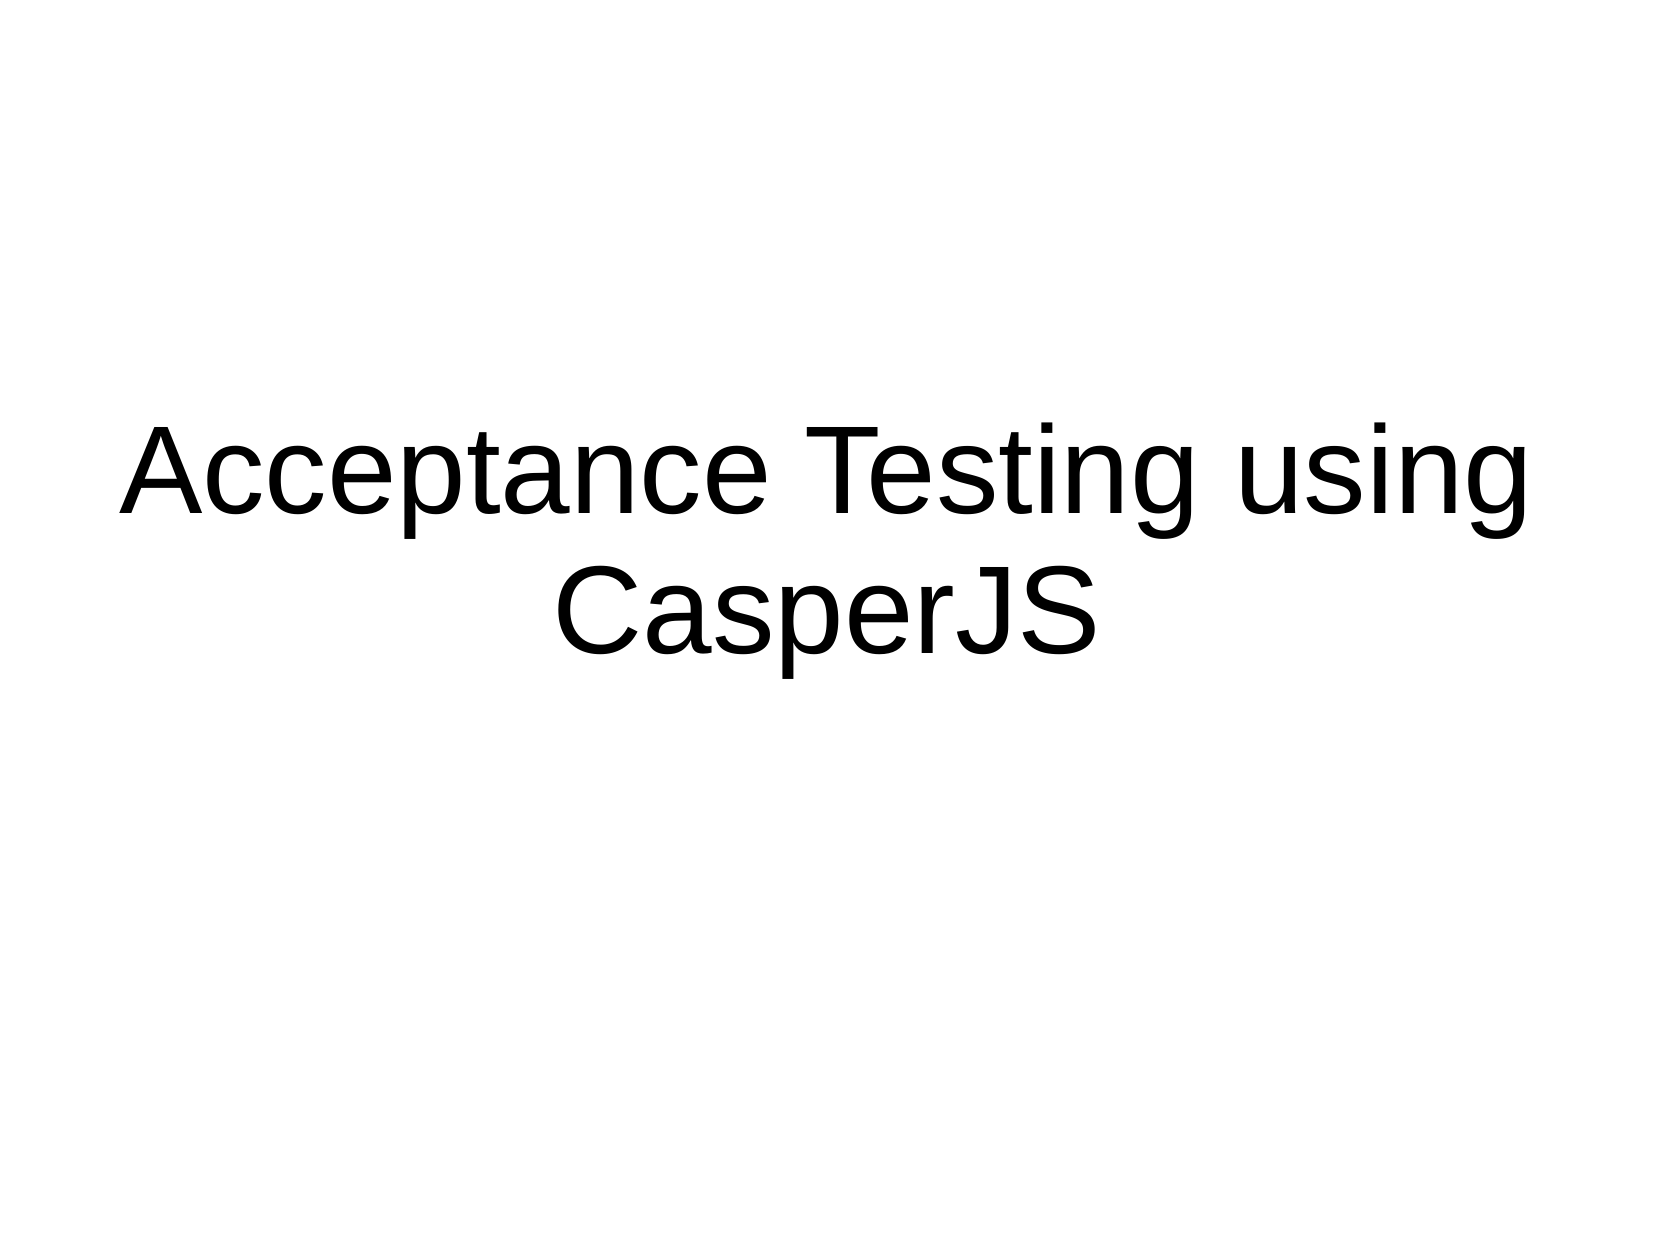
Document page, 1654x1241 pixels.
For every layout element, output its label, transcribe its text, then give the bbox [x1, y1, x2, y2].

subtitle Acceptance Testing using CasperJS [82, 70, 1571, 1010]
